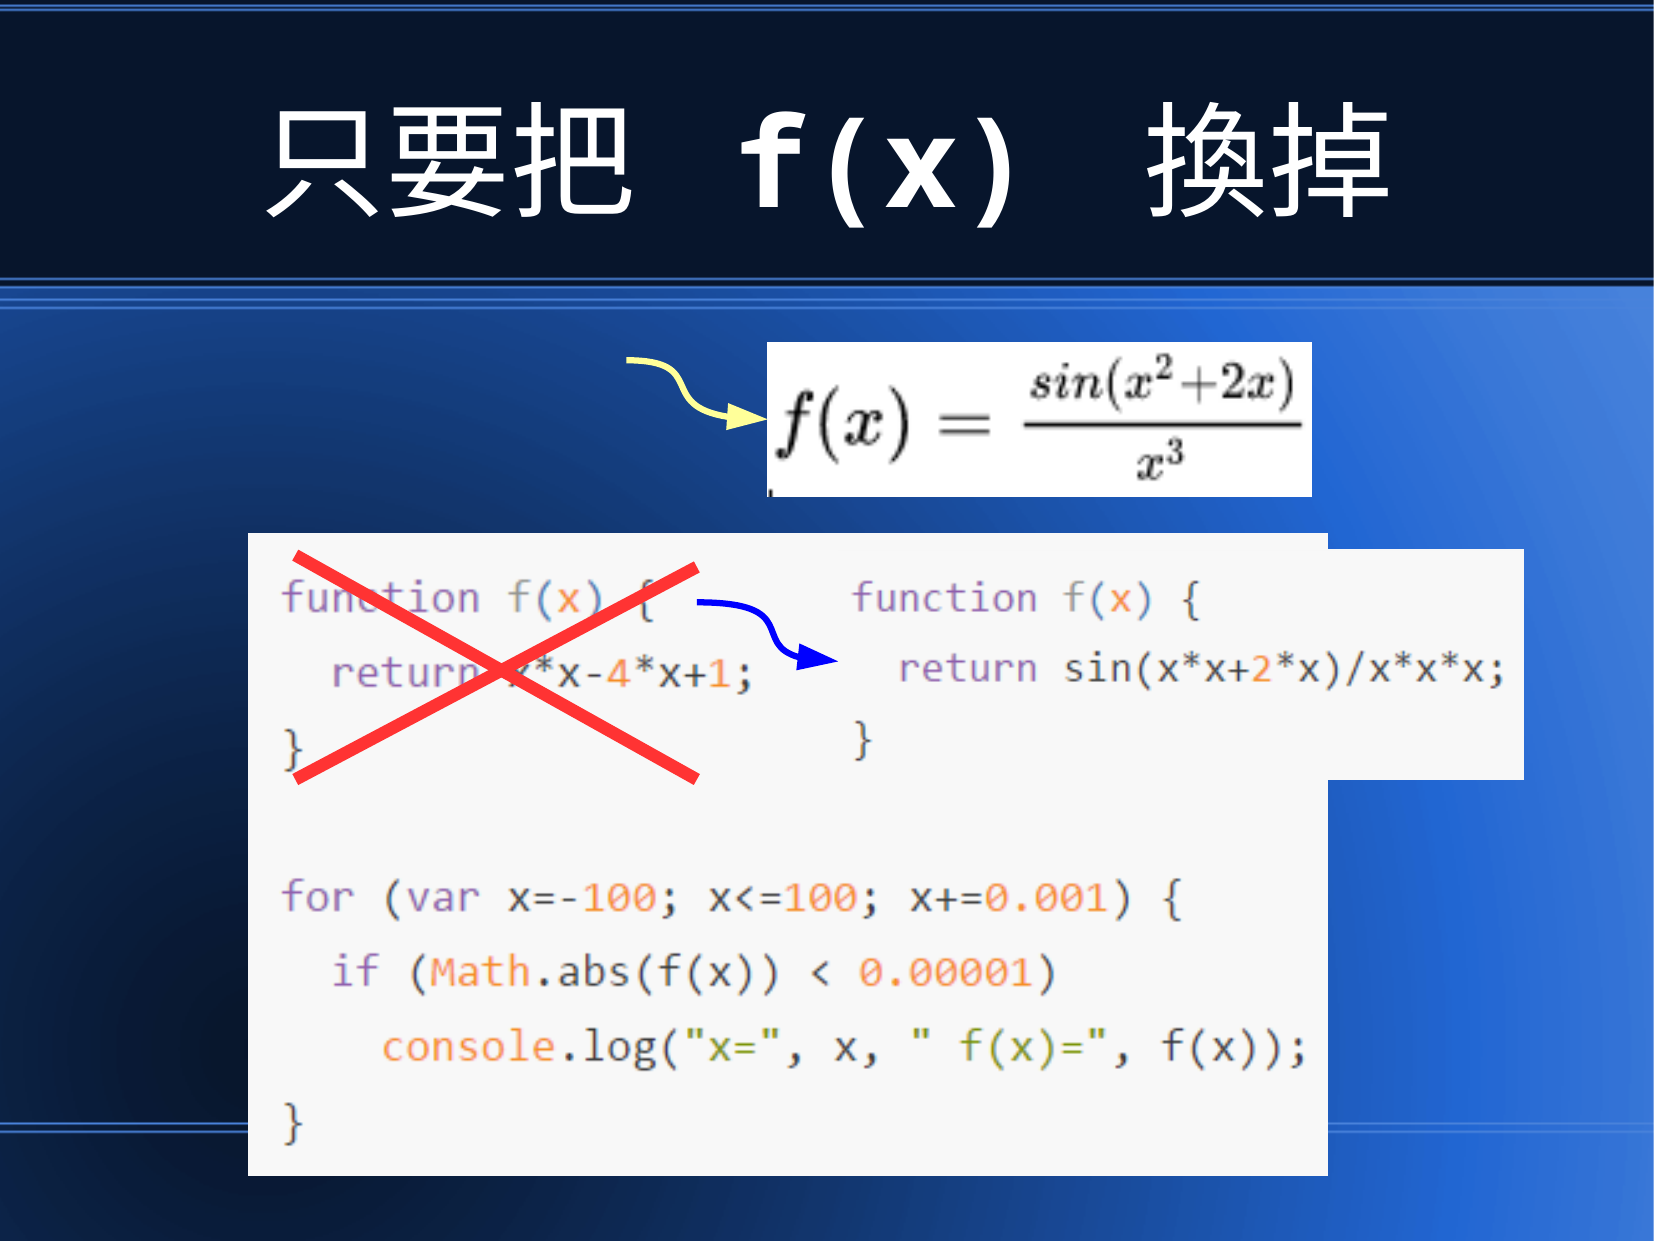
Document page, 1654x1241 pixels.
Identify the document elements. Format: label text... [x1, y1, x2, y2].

picture [0, 0, 1654, 1241]
title 只要把 f(x) 換掉 [82, 49, 1571, 257]
